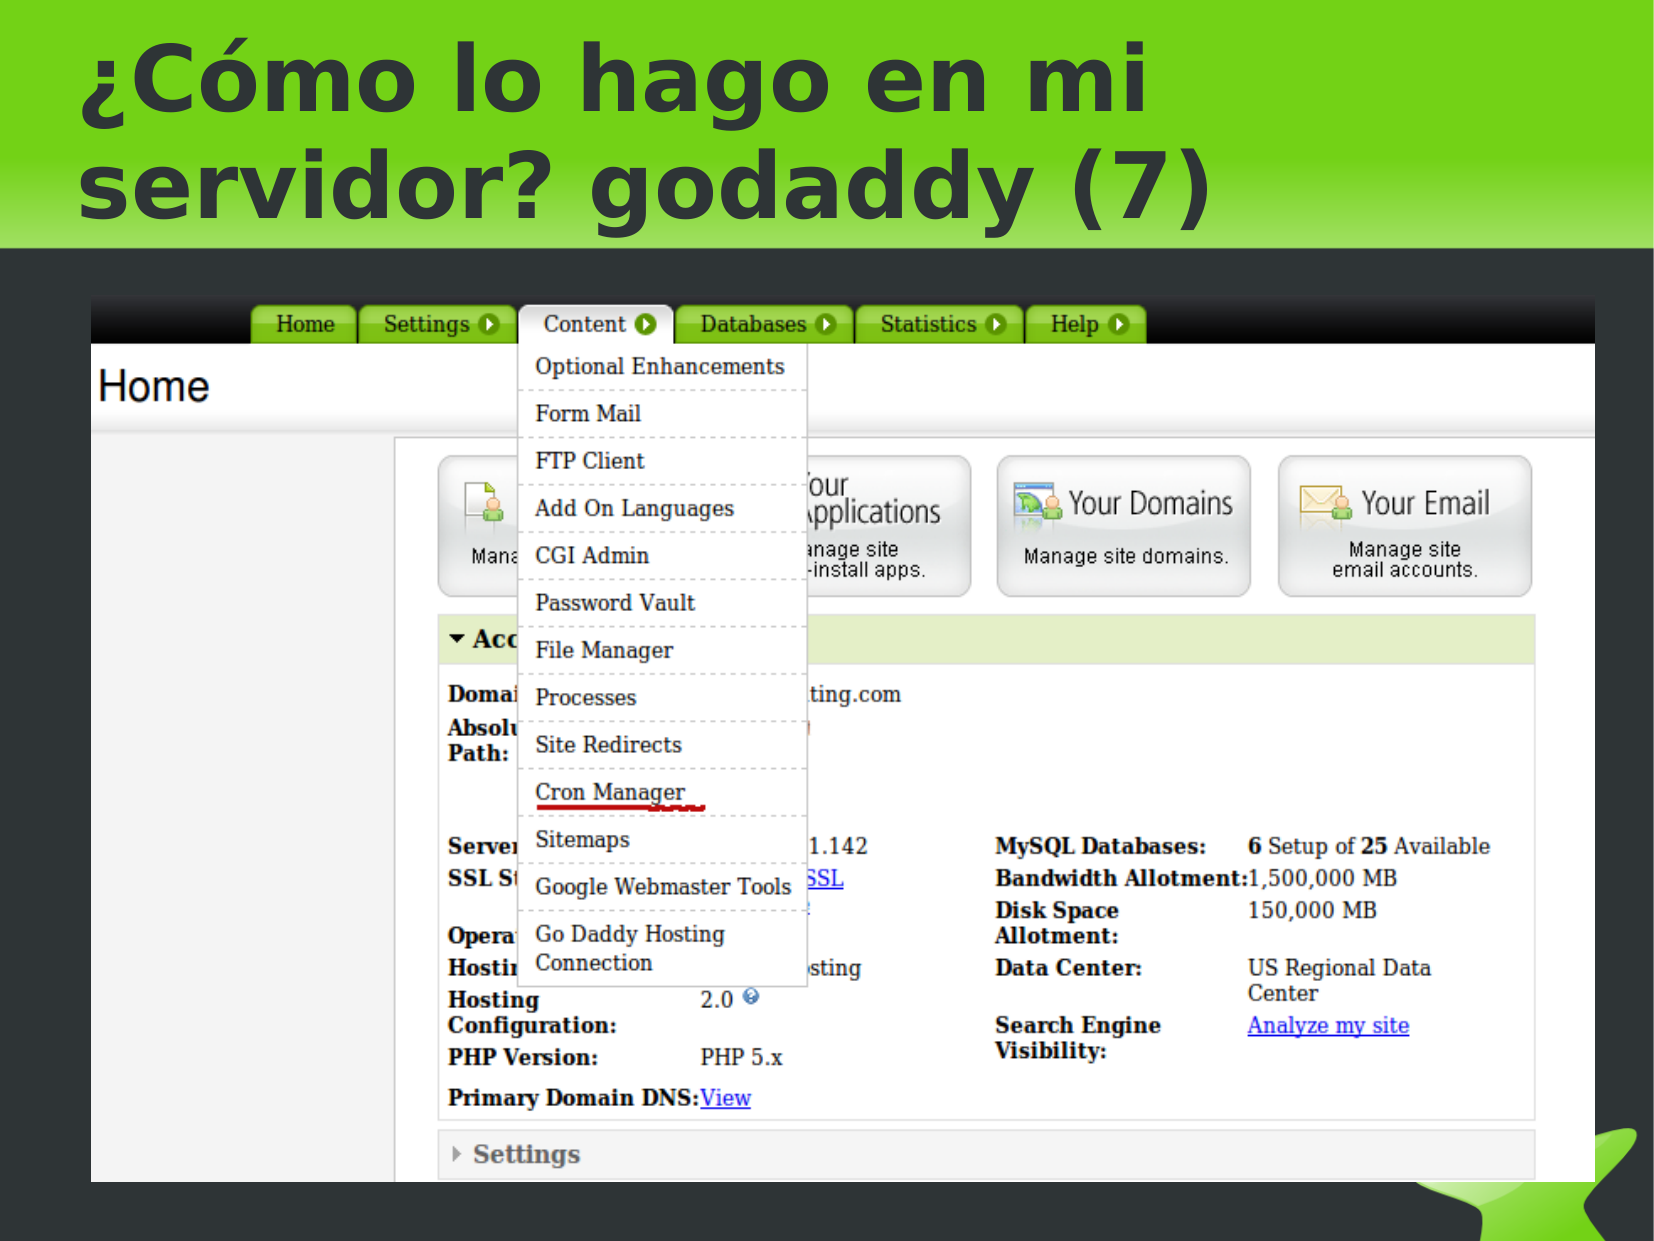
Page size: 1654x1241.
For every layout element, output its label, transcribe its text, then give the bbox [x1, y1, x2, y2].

list [82, 290, 1571, 1094]
picture [0, 0, 1654, 1241]
title ¿Cómo lo hago en mi servidor? godaddy (7) [76, 25, 1565, 240]
